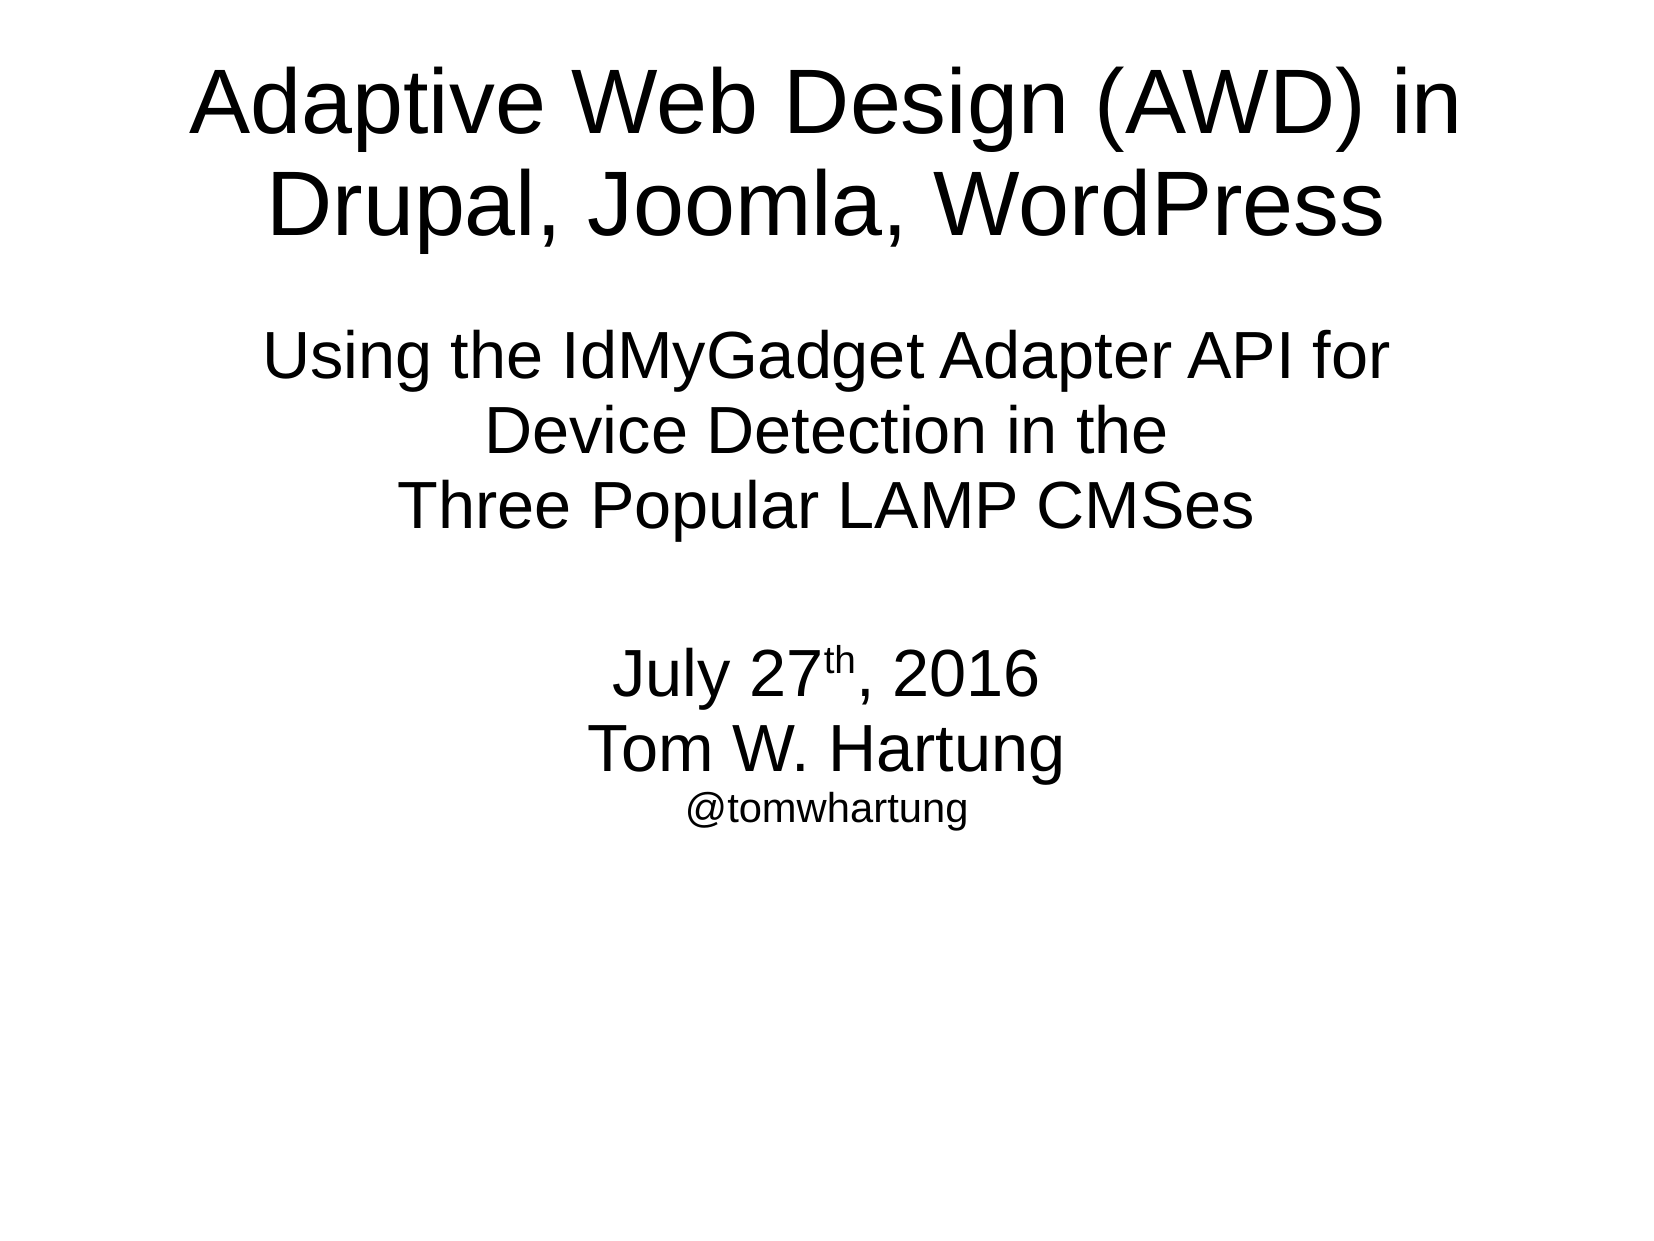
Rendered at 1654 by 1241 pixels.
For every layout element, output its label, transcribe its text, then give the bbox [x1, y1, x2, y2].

subtitle Using the IdMyGadget Adapter API for Device Detection in the Three Popular LAMP CMSes July 27th, 2016 Tom W. Hartung @tomwhartung [82, 290, 1571, 1010]
title Adaptive Web Design (AWD) in Drupal, Joomla, WordPress [82, 49, 1571, 257]
